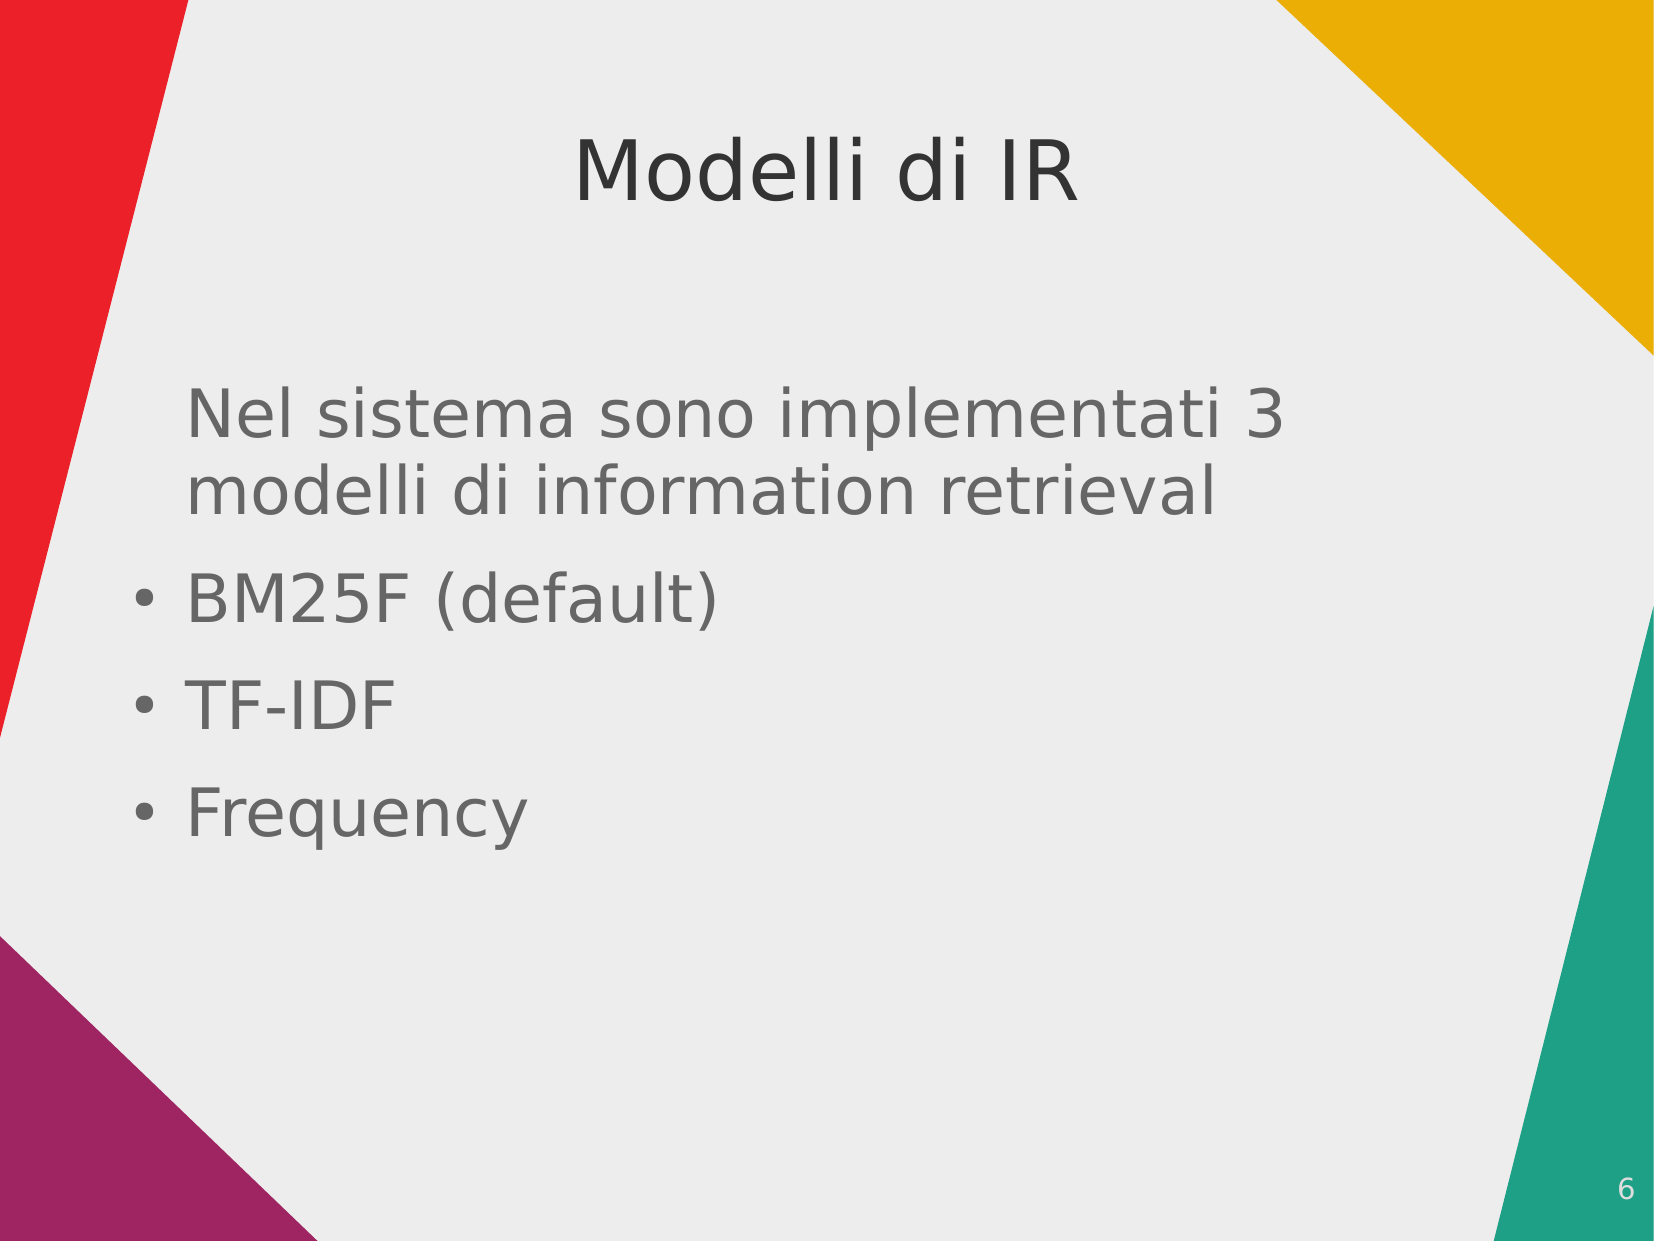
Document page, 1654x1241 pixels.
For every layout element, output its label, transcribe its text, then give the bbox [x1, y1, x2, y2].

list Nel sistema sono implementati 3 modelli di information retrieval BM25F (default) TF-IDF Frequency [114, 375, 1539, 1106]
title Modelli di IR [114, 73, 1539, 271]
